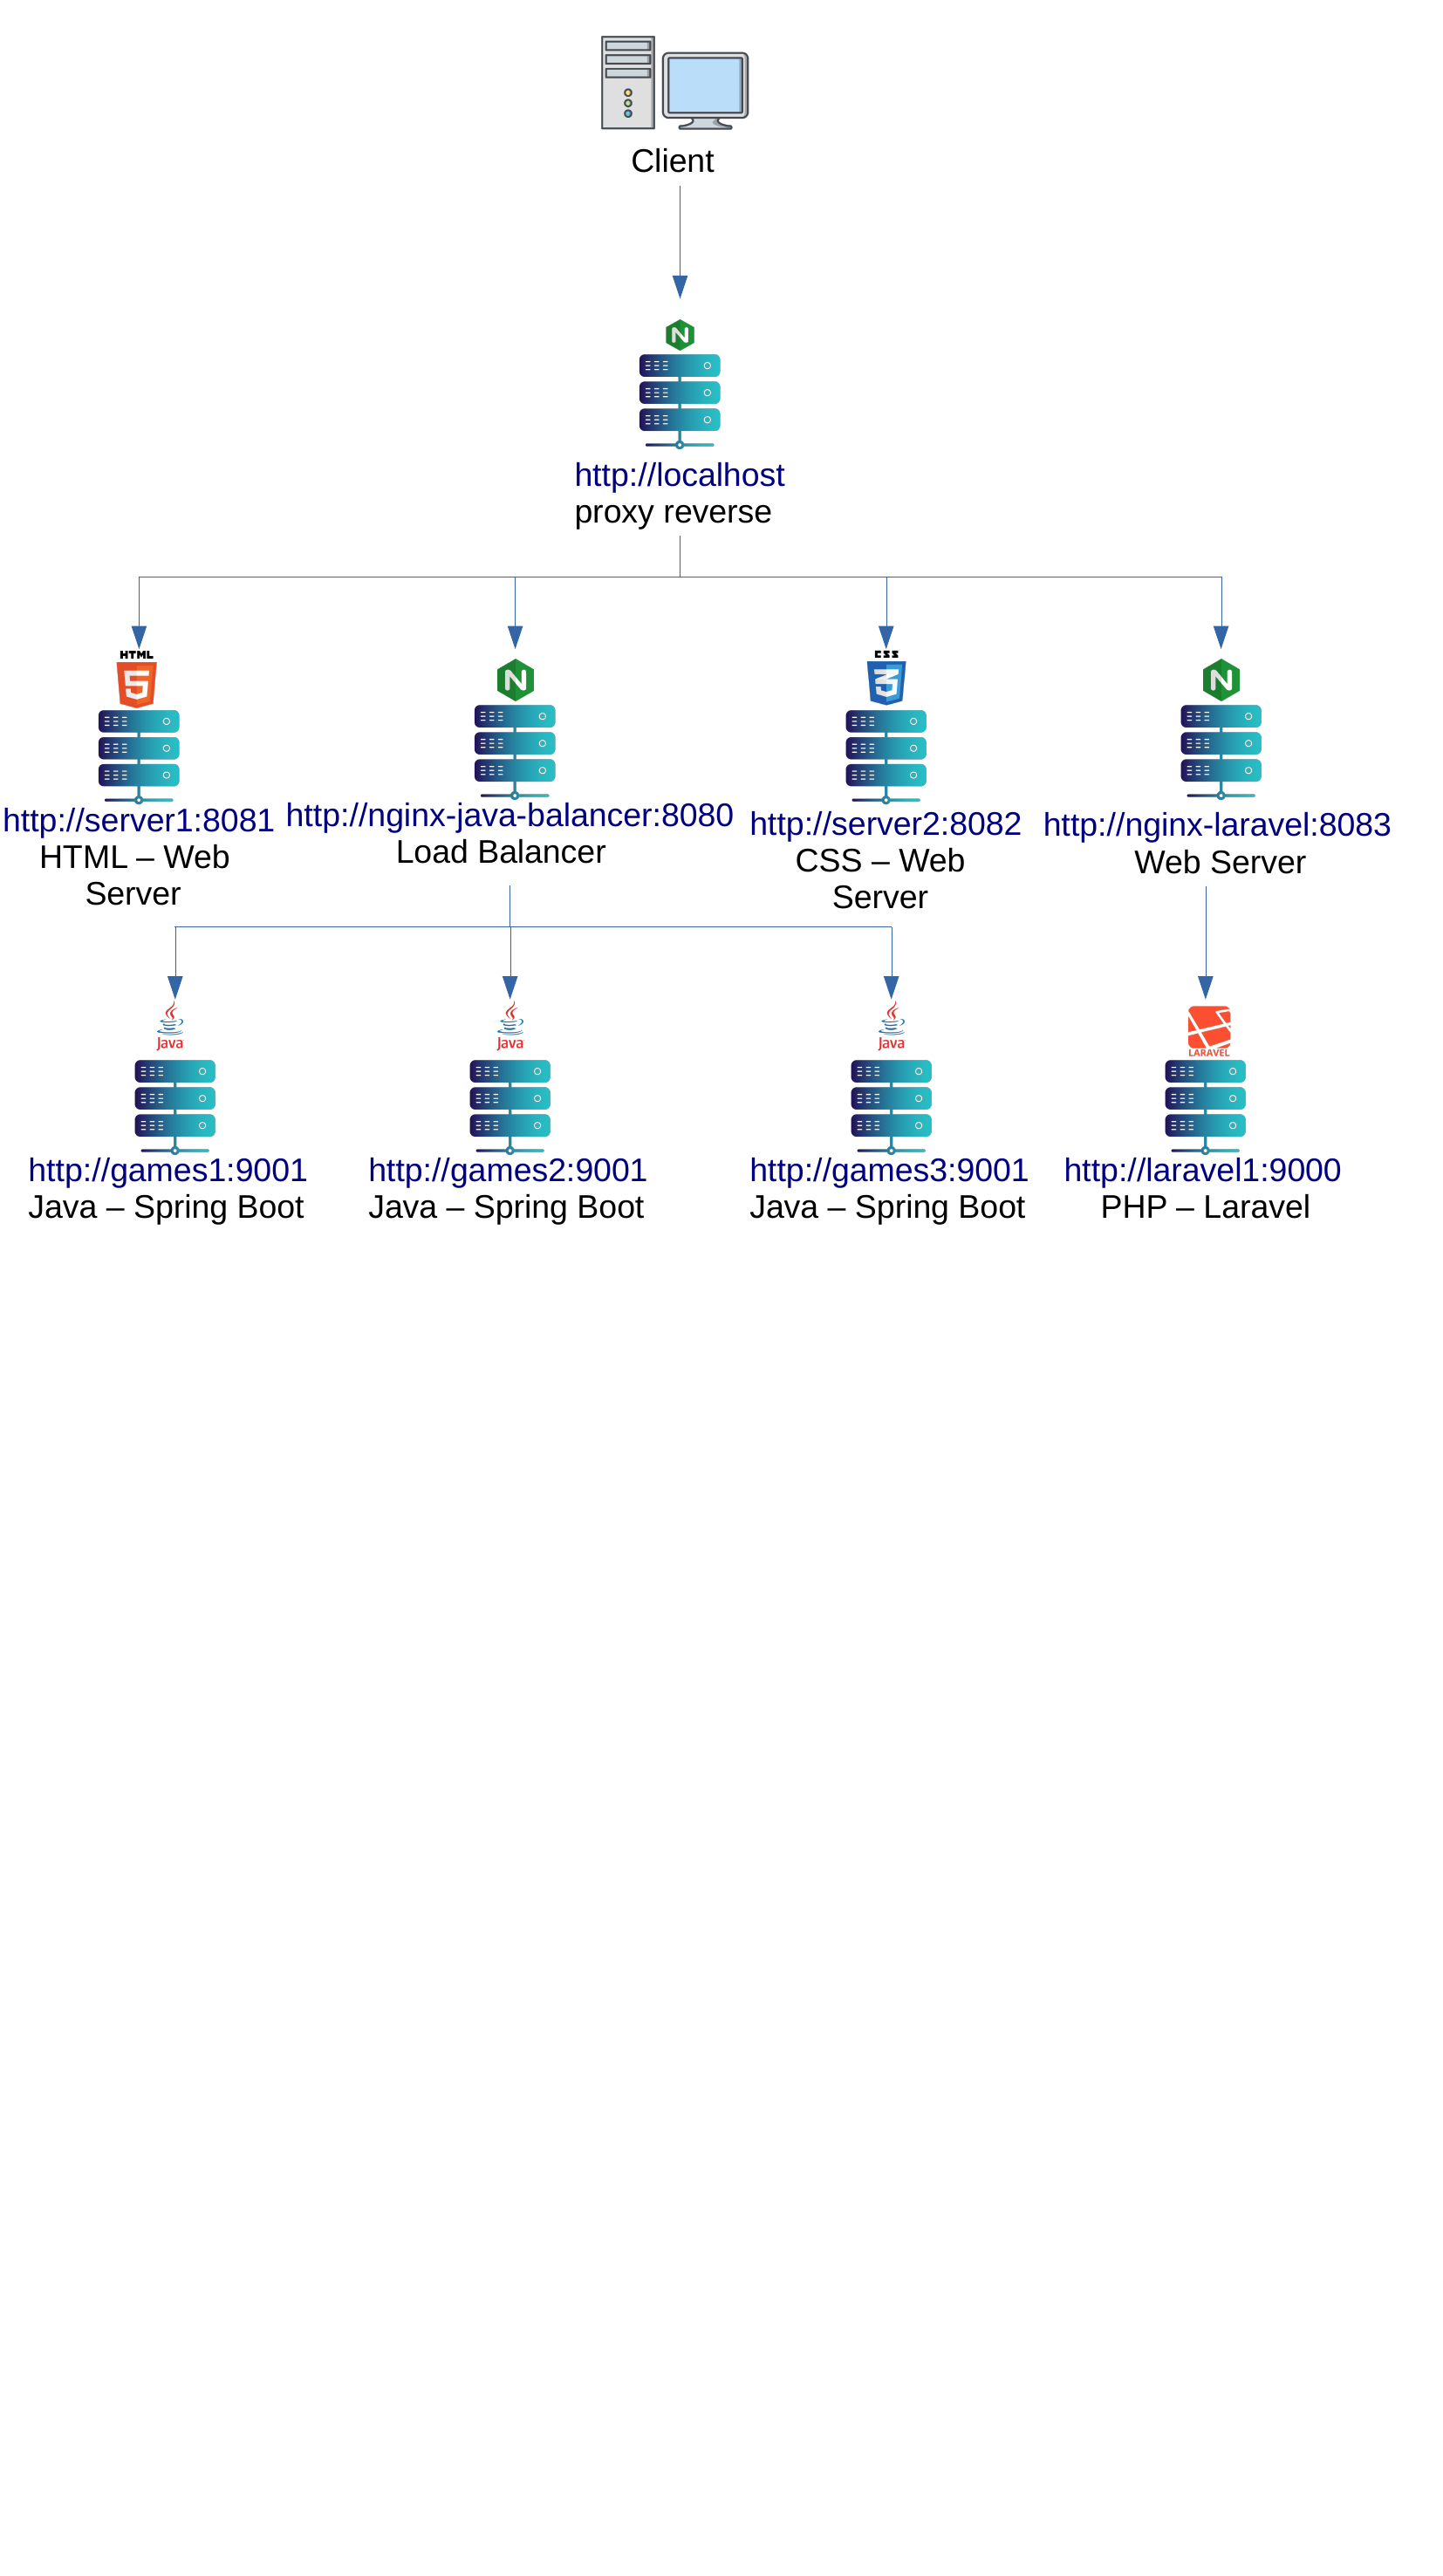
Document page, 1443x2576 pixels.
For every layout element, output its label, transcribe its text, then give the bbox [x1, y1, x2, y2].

text_box http://games2:9001 Java – Spring Boot [355, 1145, 665, 1242]
picture [1159, 659, 1283, 800]
text_box http://server1:8081 HTML – Web Server [0, 795, 289, 919]
text_box http://localhost proxy reverse [561, 449, 798, 551]
text_box http://games1:9001 Java – Spring Boot [15, 1145, 325, 1242]
picture [448, 1000, 572, 1145]
text_box http://nginx-java-balancer:8080 Load Balancer [272, 789, 758, 877]
picture [617, 319, 742, 449]
picture [452, 659, 578, 789]
text_box http://games3:9001 Java – Spring Boot [736, 1145, 1046, 1242]
text_box Client [618, 135, 728, 323]
picture [829, 1000, 954, 1145]
picture [113, 1000, 237, 1145]
picture [577, 0, 773, 181]
picture [824, 646, 948, 798]
picture [1143, 1006, 1268, 1145]
picture [76, 651, 202, 795]
text_box http://nginx-laravel:8083 Web Server [1030, 800, 1412, 897]
text_box http://server2:8082 CSS – Web Server [736, 798, 1046, 922]
text_box http://laravel1:9000 PHP – Laravel [1050, 1145, 1361, 1242]
